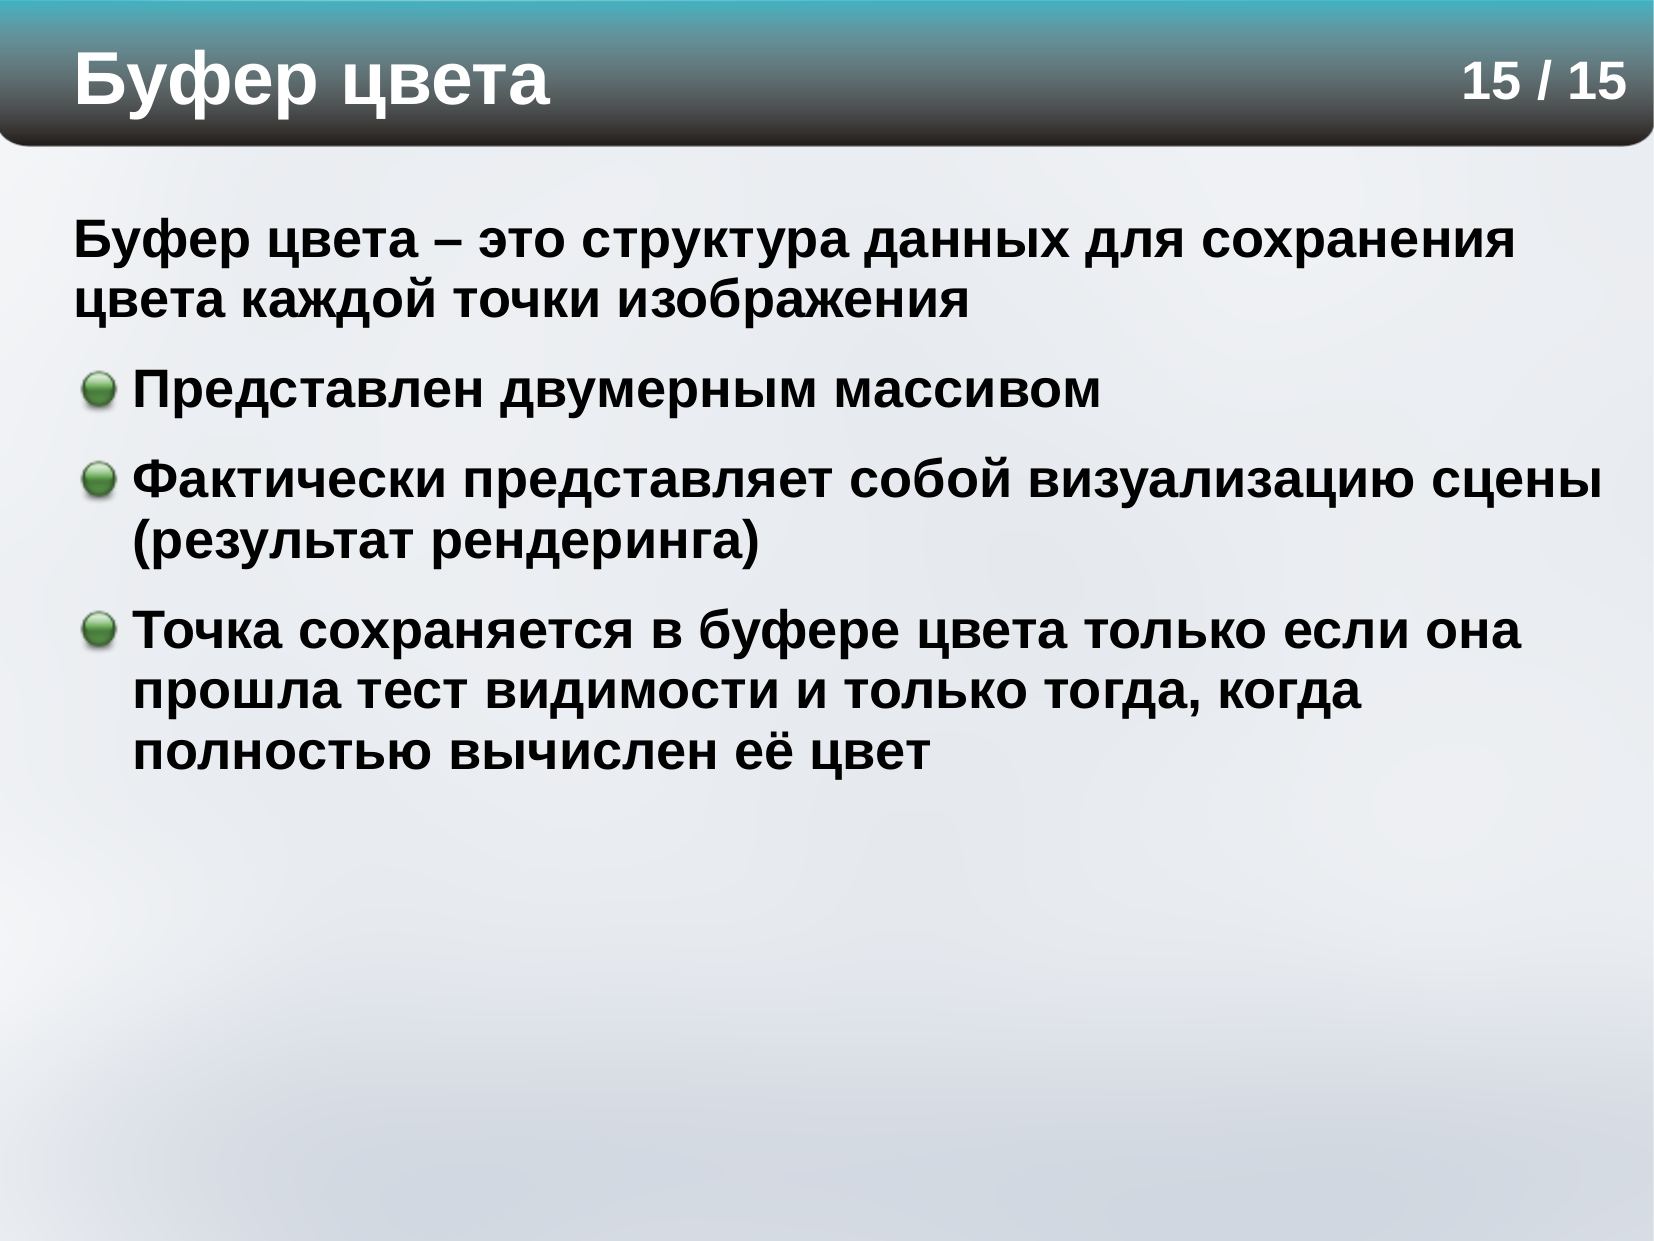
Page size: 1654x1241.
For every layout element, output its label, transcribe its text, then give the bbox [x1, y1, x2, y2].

text_box Буфер цвета – это структура данных для сохранения цвета каждой точки изображения Представлен двумерным массивом Фактически представляет собой визуализацию сцены (результат рендеринга) Точка сохраняется в буфере цвета только если она прошла тест видимости и только тогда, когда полностью вычислен её цвет [59, 200, 1625, 789]
text_box <номер> / 15 [1446, 42, 1654, 179]
picture [0, 0, 1654, 1241]
text_box Буфер цвета [59, 29, 1418, 129]
